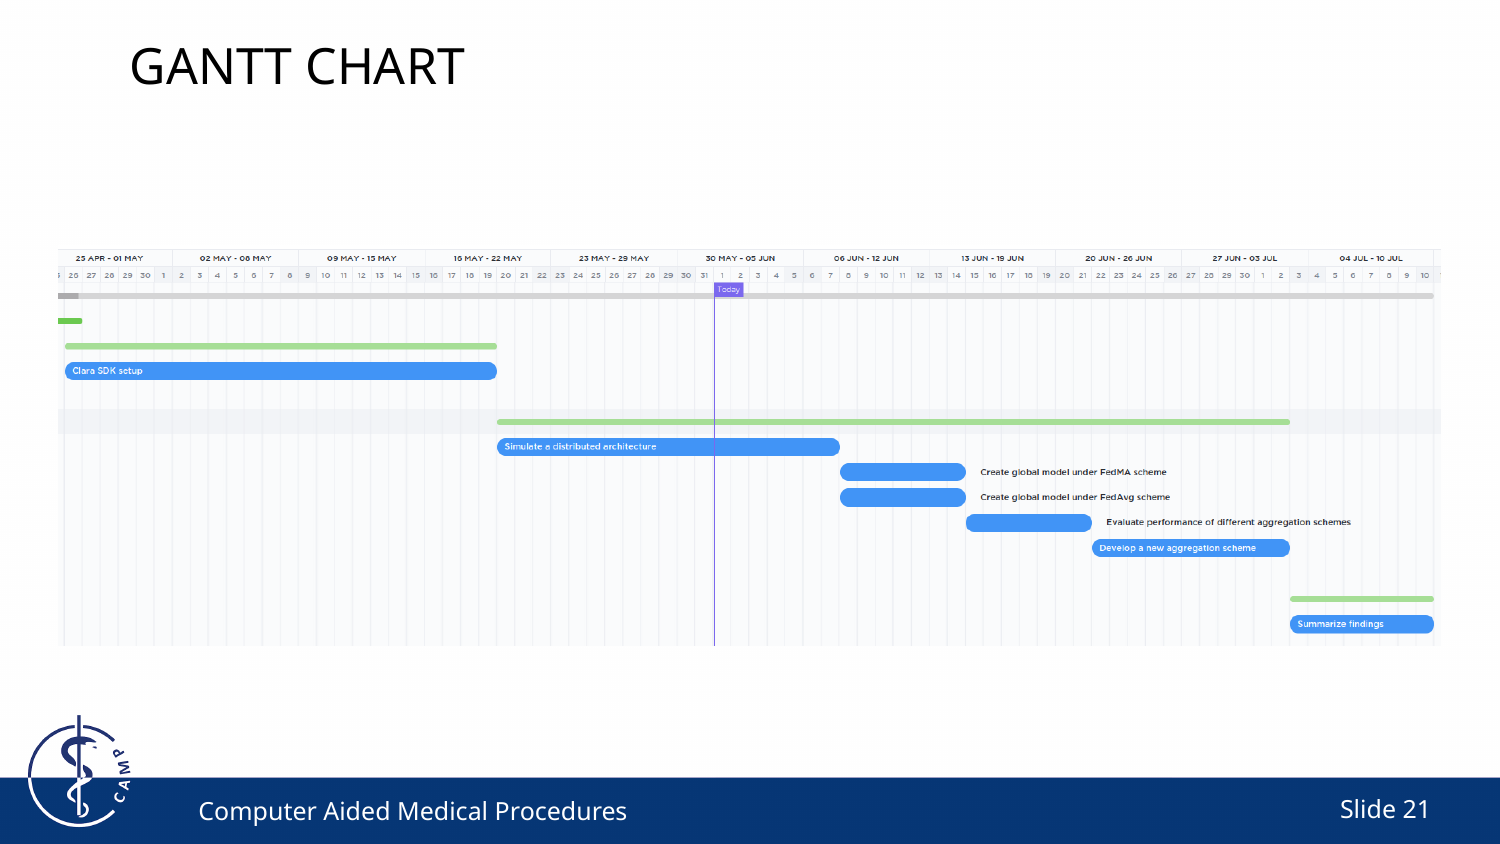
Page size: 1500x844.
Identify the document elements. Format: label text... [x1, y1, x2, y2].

text_box Computer Aided Medical Procedures [183, 778, 800, 844]
title GANTT CHART [58, 28, 1438, 104]
picture [0, 0, 1500, 844]
text_box Slide <number> [1325, 778, 1500, 844]
